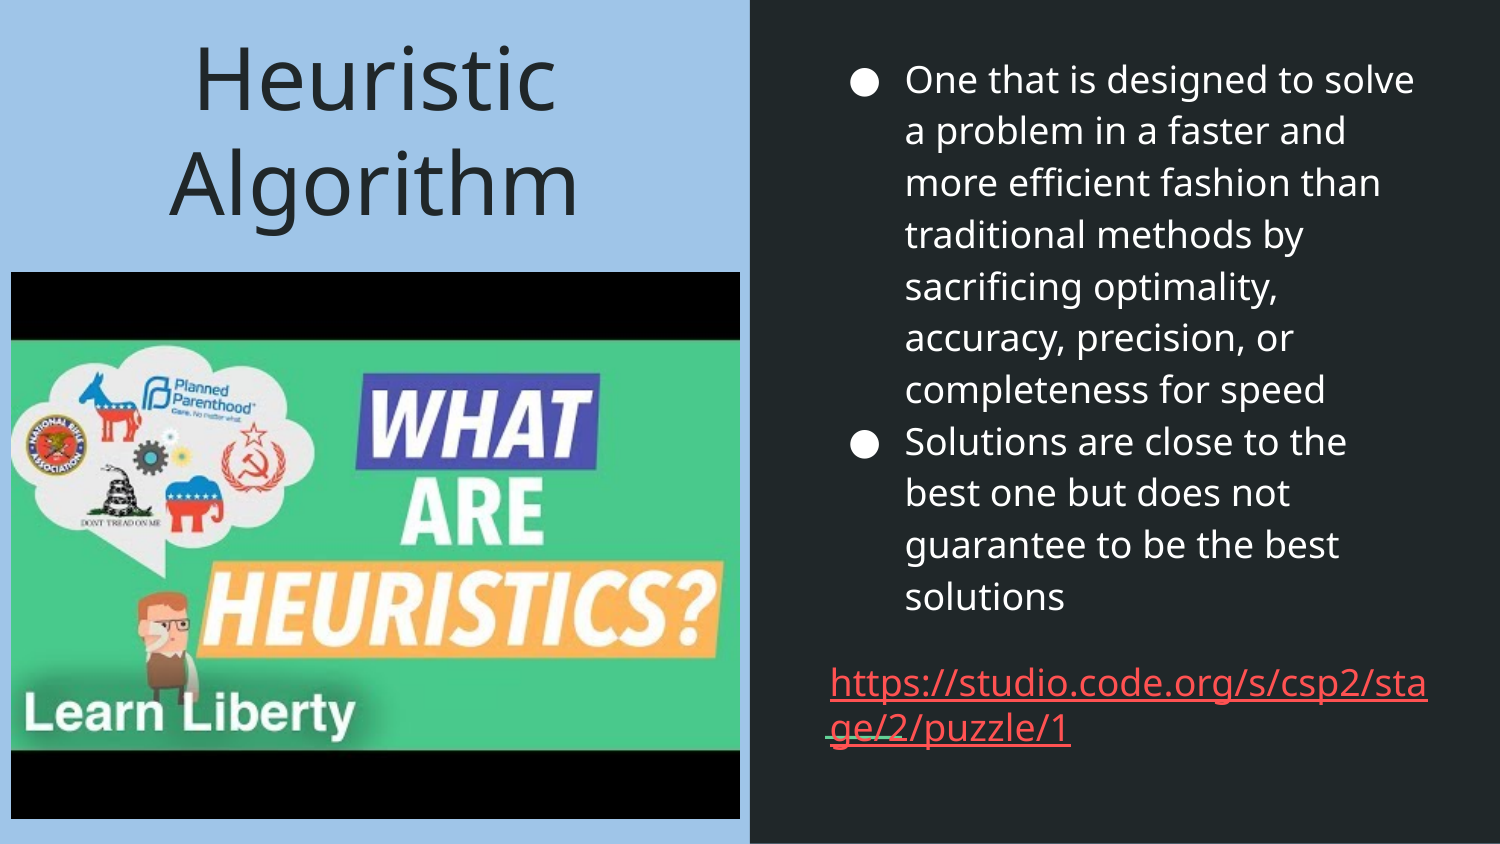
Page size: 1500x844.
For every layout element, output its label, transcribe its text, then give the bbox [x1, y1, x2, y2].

title Heuristic Algorithm [43, 0, 708, 248]
list One that is designed to solve a problem in a faster and more efficient fashion than traditional methods by sacrificing optimality, accuracy, precision, or completeness for speed Solutions are close to the best one but does not guarantee to be the best solutions https://studio.code.org/s/csp2/stage/2/puzzle/1 [814, 118, 1444, 725]
picture [11, 272, 740, 819]
